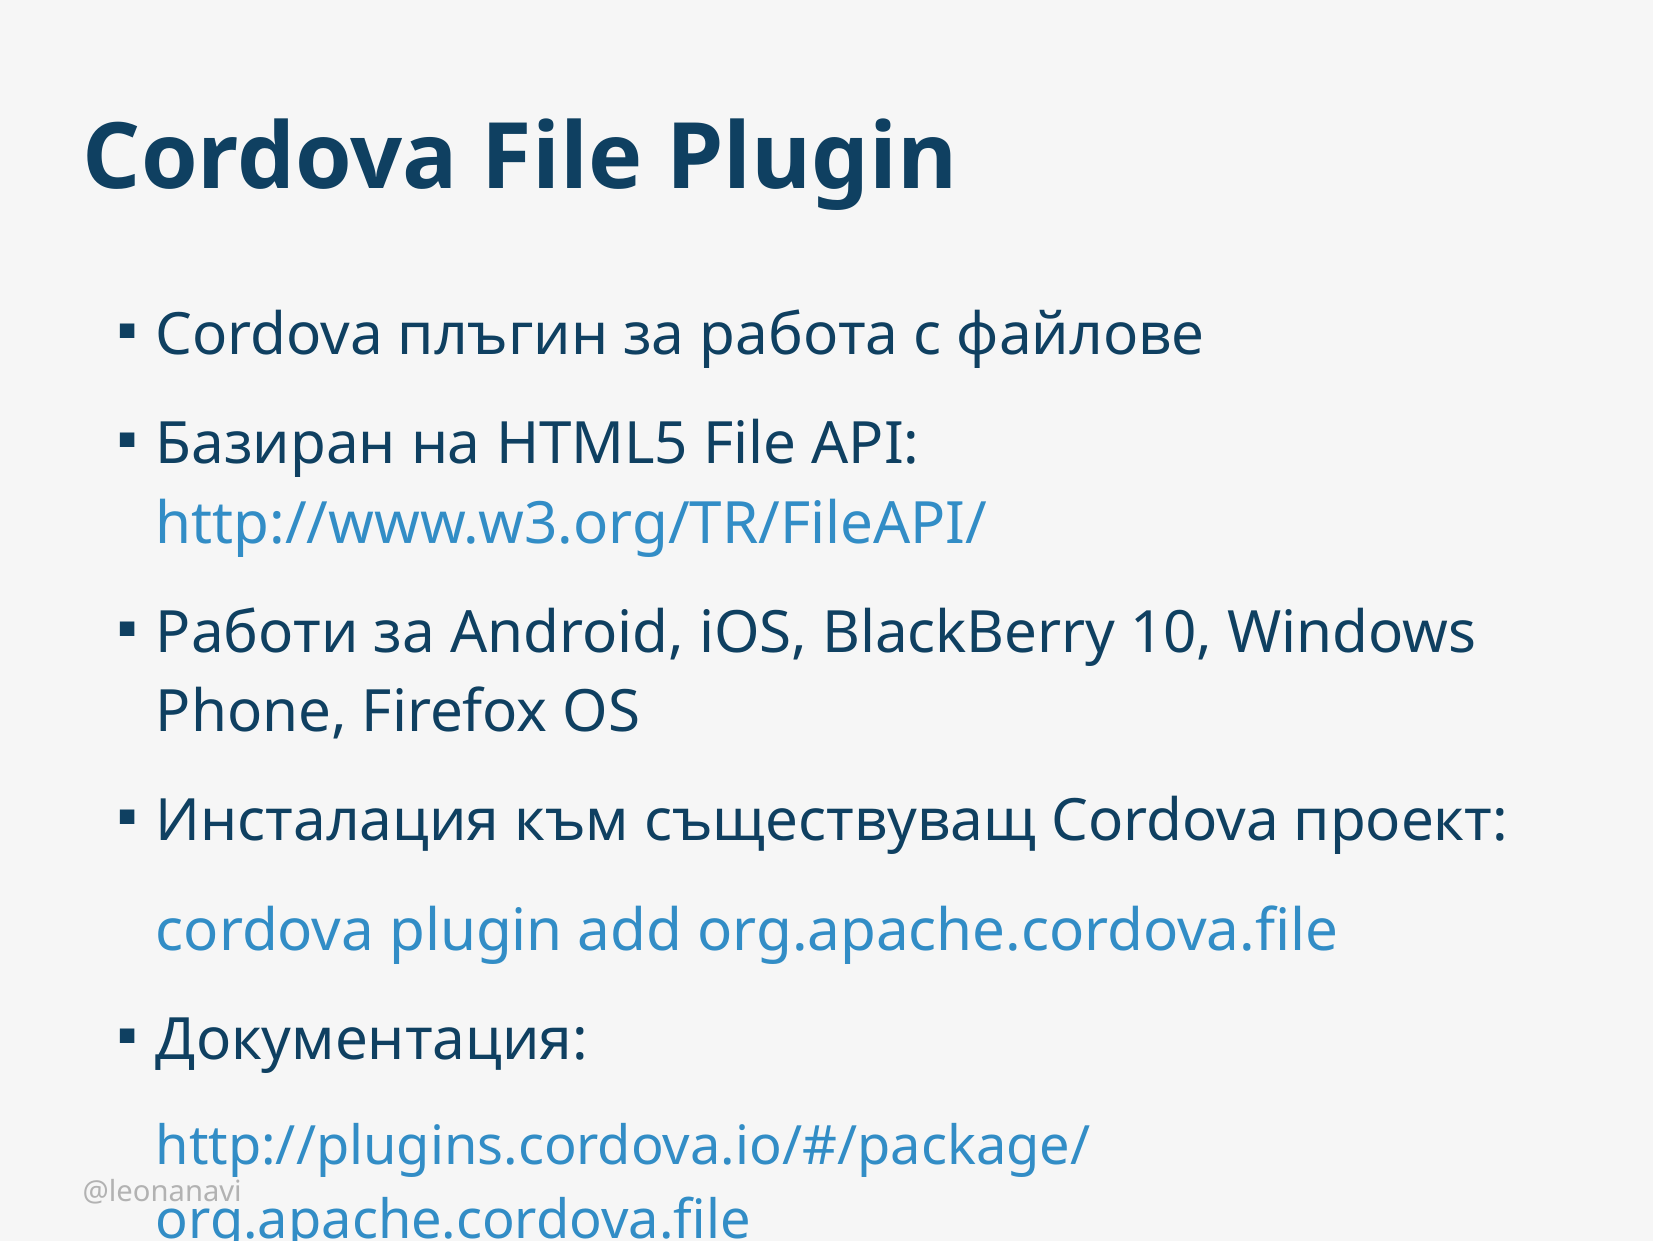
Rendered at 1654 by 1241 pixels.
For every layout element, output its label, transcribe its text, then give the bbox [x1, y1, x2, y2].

title Cordova File Plugin [82, 49, 1571, 257]
text_box Cordova плъгин за работа с файлове Базиран на HTML5 File API: http://www.w3.org/TR/FileAPI/ Работи за Android, iOS, BlackBerry 10, Windows Phone, Firefox OS Инсталация към съществуващ Cordova проект: cordova plugin add org.apache.cordova.file Документация: http://plugins.cordova.io/#/package/org.apache.cordova.file [105, 285, 1653, 1162]
